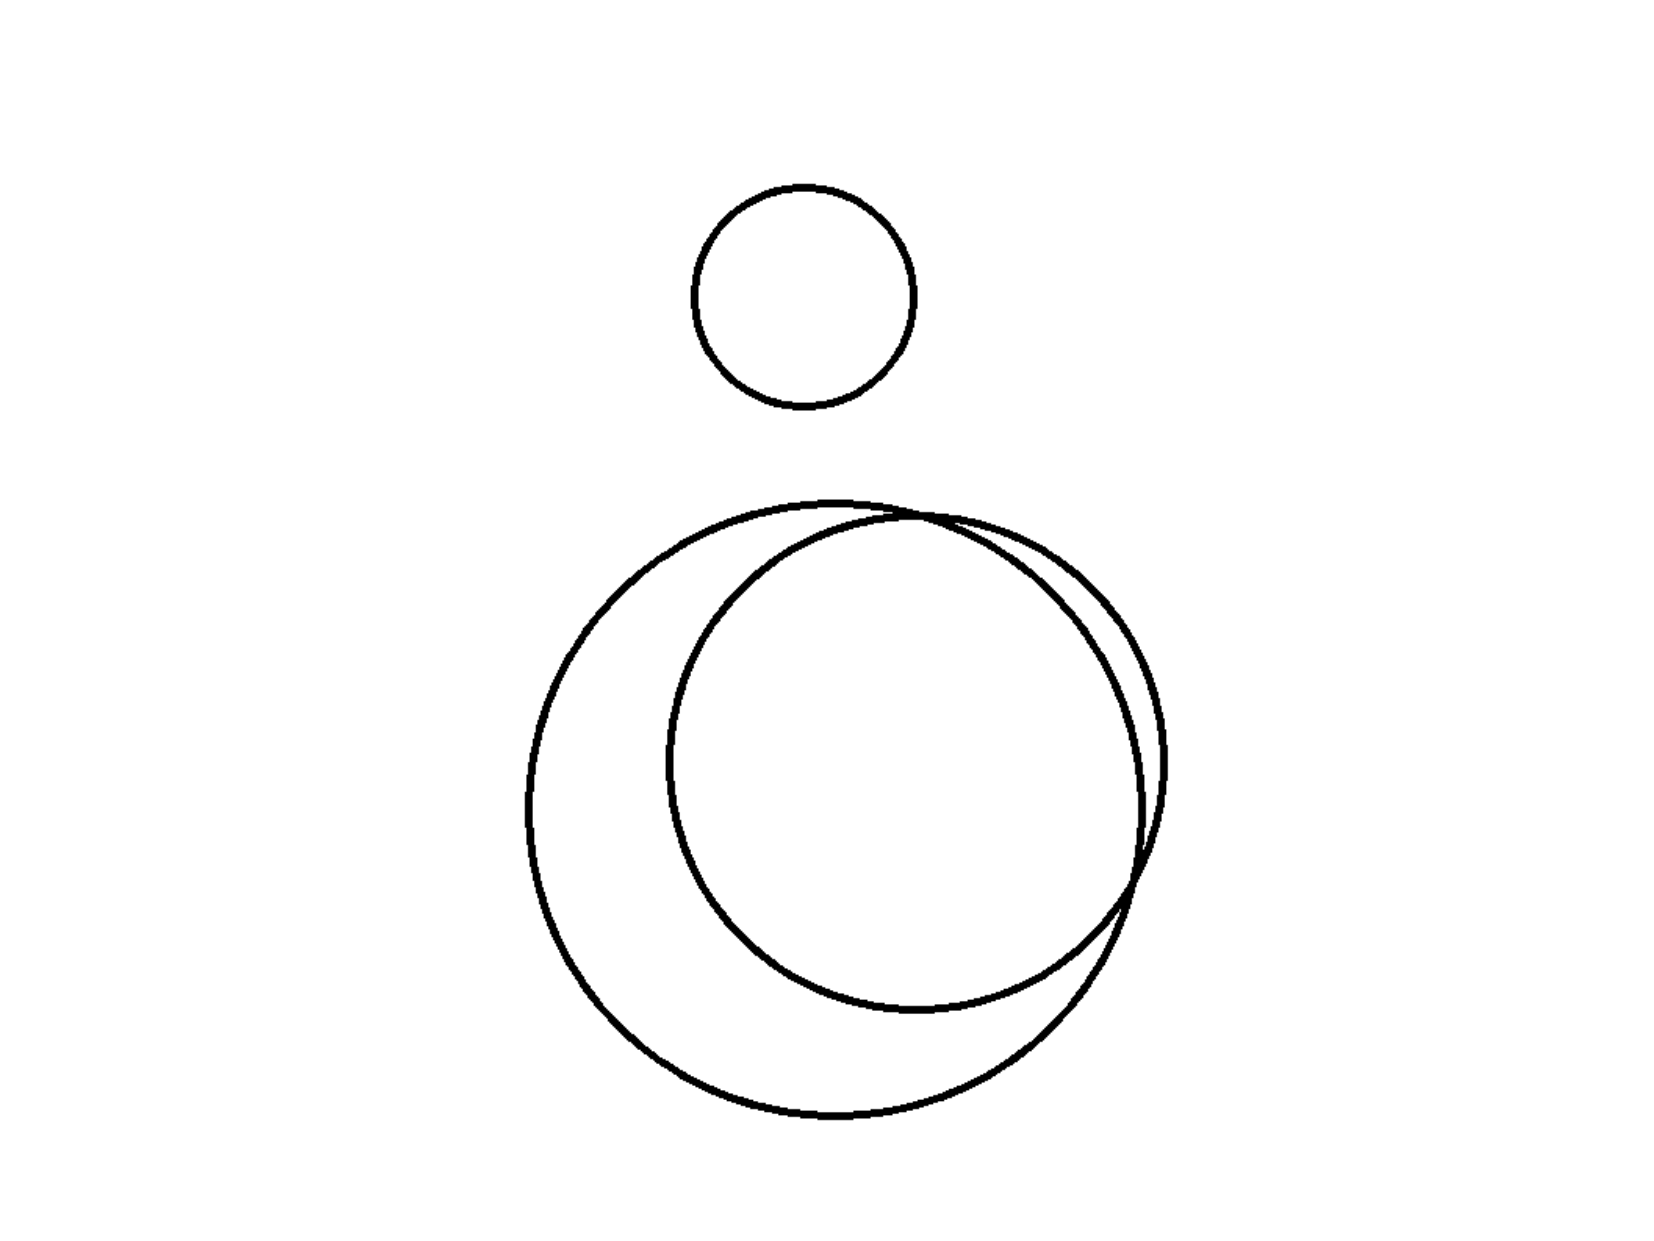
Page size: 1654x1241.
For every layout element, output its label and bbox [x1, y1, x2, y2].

picture [400, 81, 1201, 1126]
